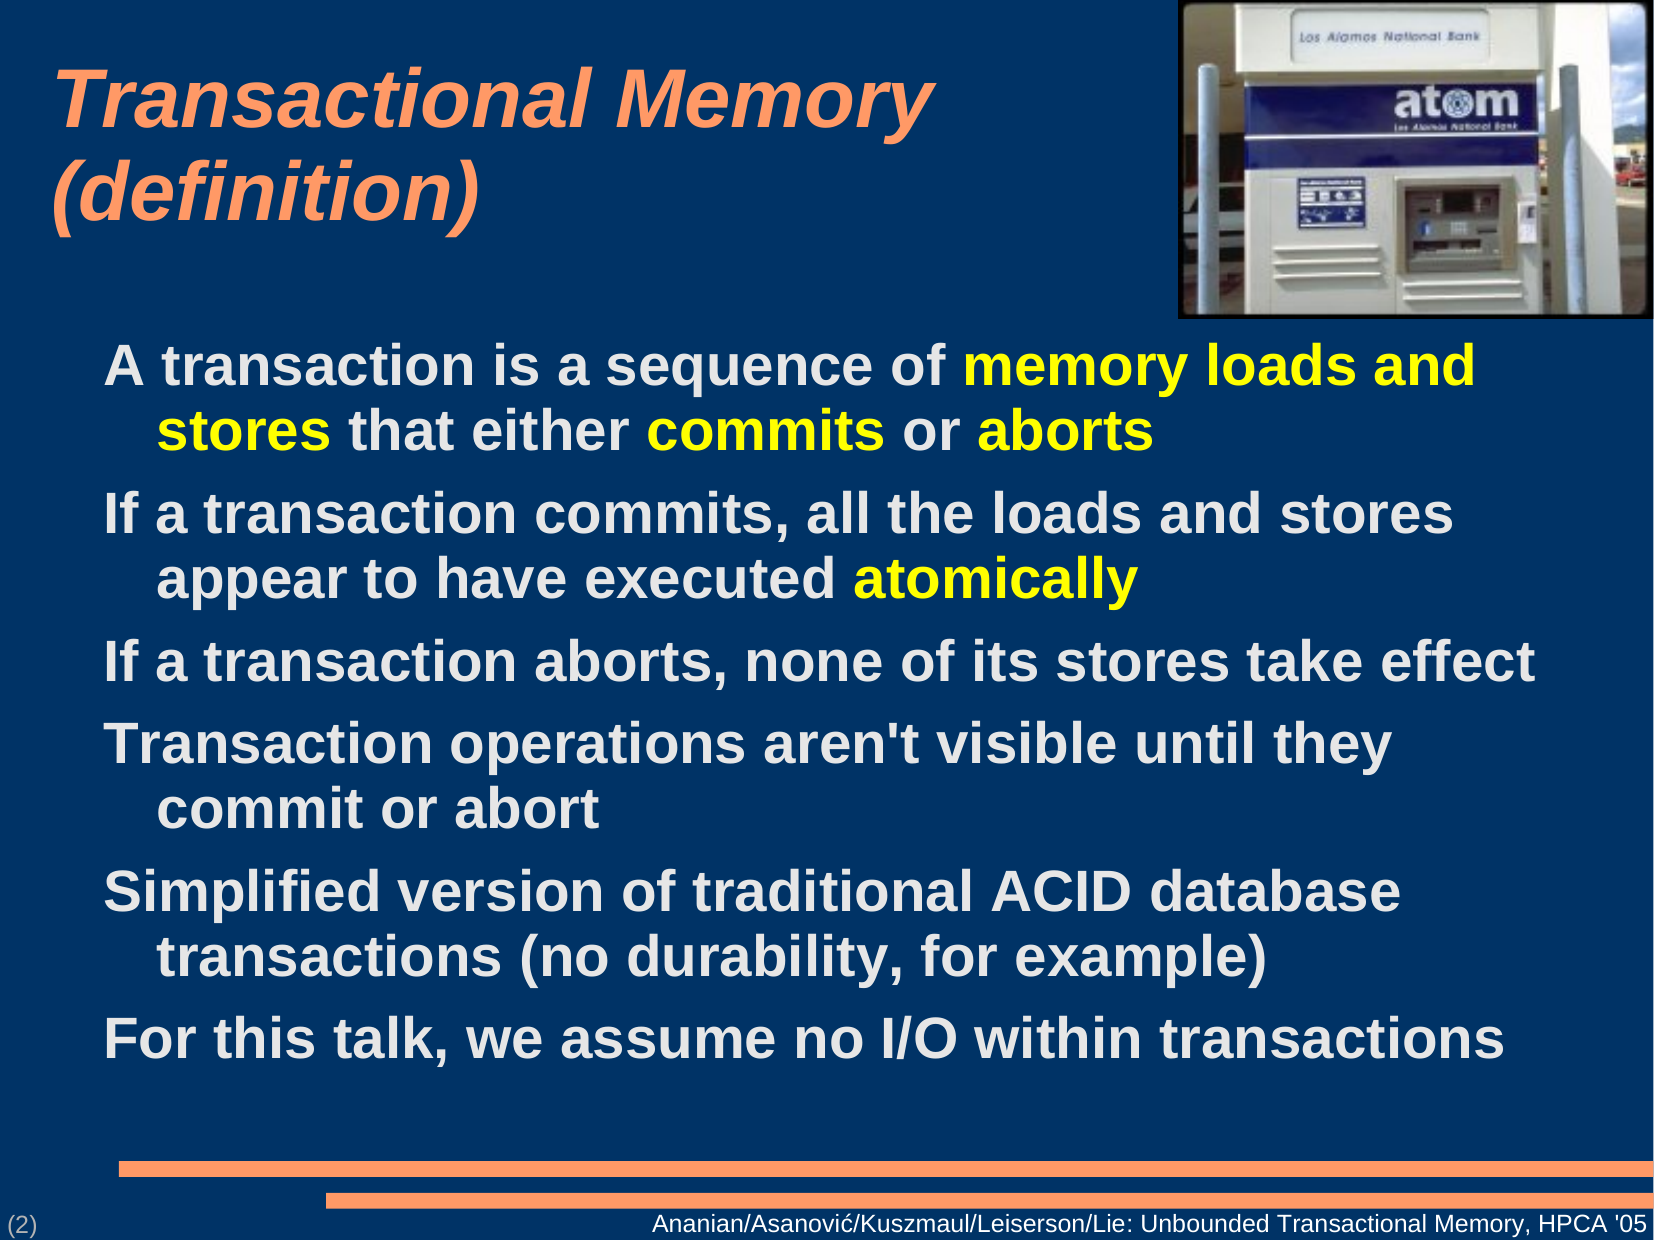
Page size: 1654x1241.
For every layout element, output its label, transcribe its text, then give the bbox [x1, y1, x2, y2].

list A transaction is a sequence of memory loads and stores that either commits or aborts If a transaction commits, all the loads and stores appear to have executed atomically If a transaction aborts, none of its stores take effect Transaction operations aren't visible until they commit or abort Simplified version of traditional ACID database transactions (no durability, for example) For this talk, we assume no I/O within transactions [85, 332, 1588, 1137]
picture [1178, 0, 1654, 319]
title Transactional Memory (definition) [51, 52, 1178, 239]
